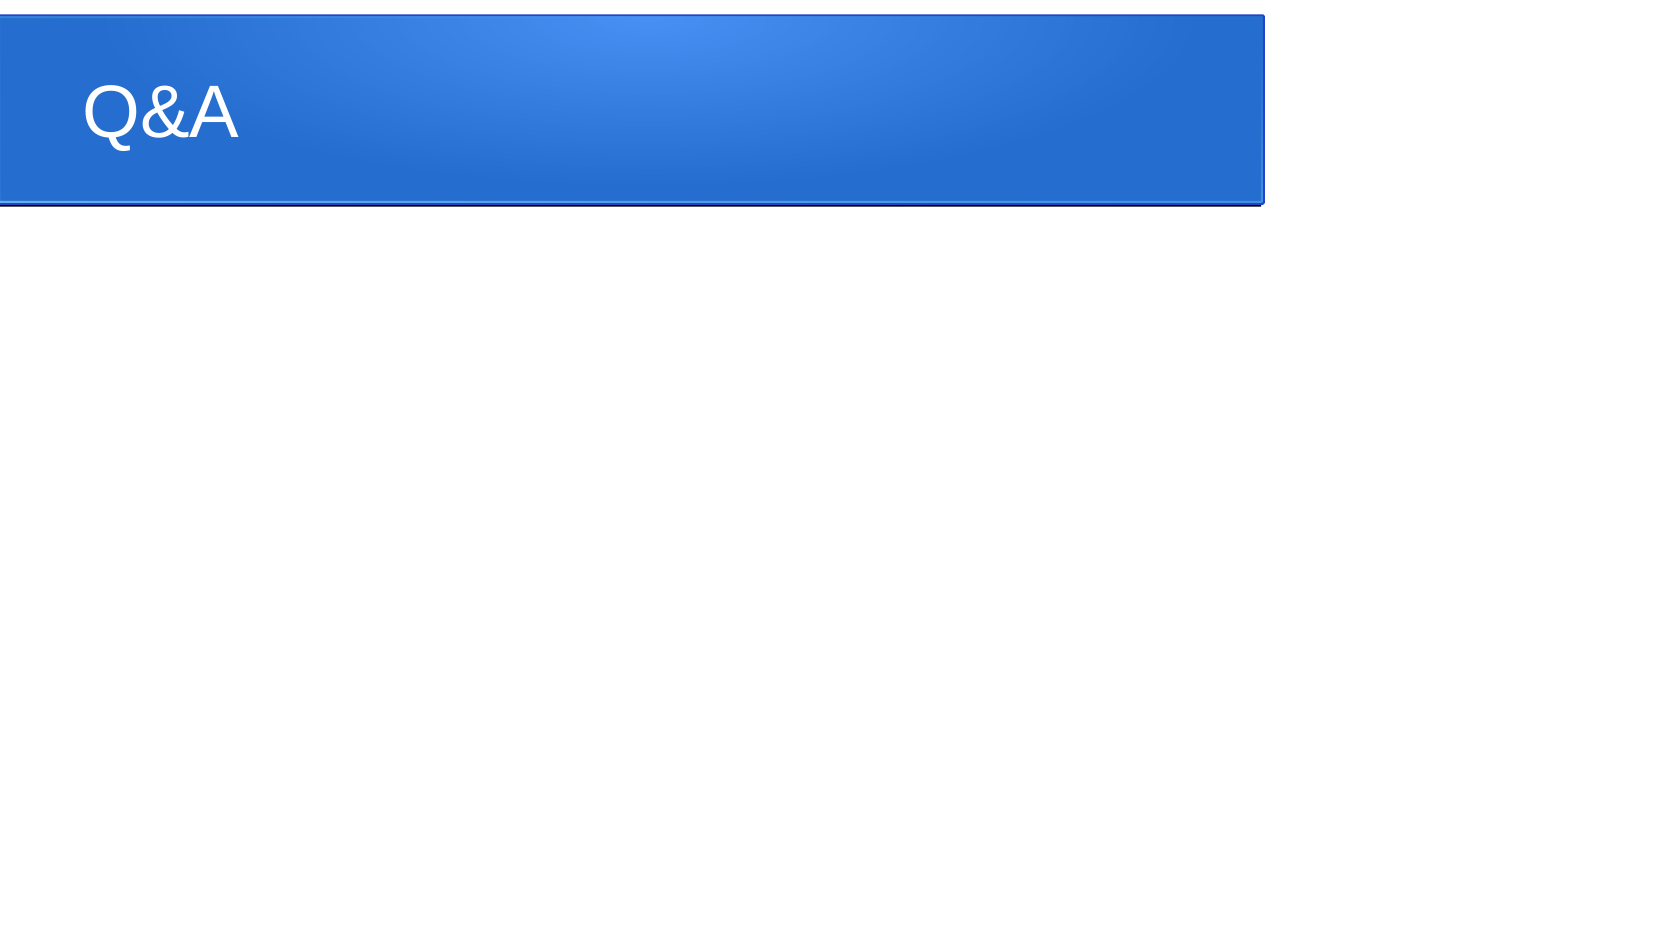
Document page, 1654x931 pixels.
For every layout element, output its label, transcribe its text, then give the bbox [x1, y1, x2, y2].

title Q&A [82, 35, 1235, 189]
